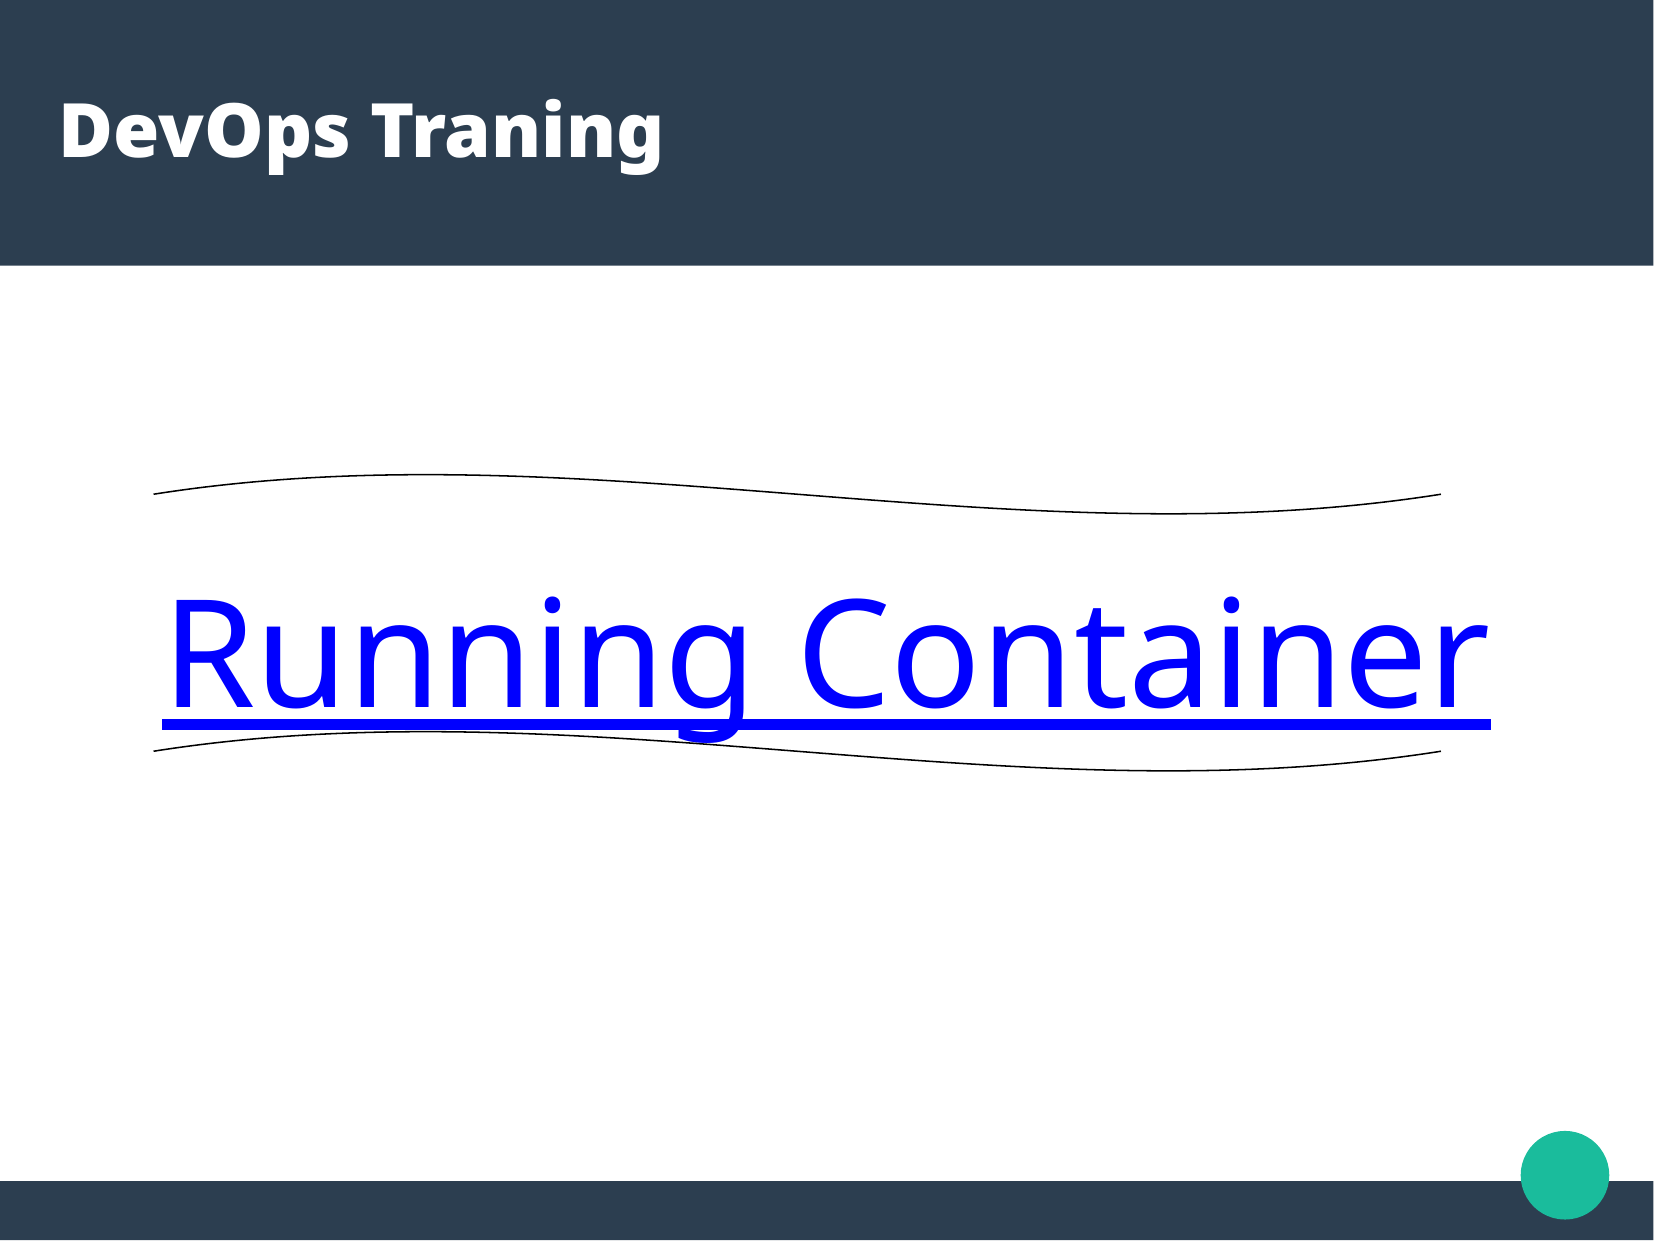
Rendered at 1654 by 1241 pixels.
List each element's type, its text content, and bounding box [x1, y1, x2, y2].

subtitle Running Container [82, 290, 1571, 1010]
title DevOps Traning [59, 49, 1595, 207]
